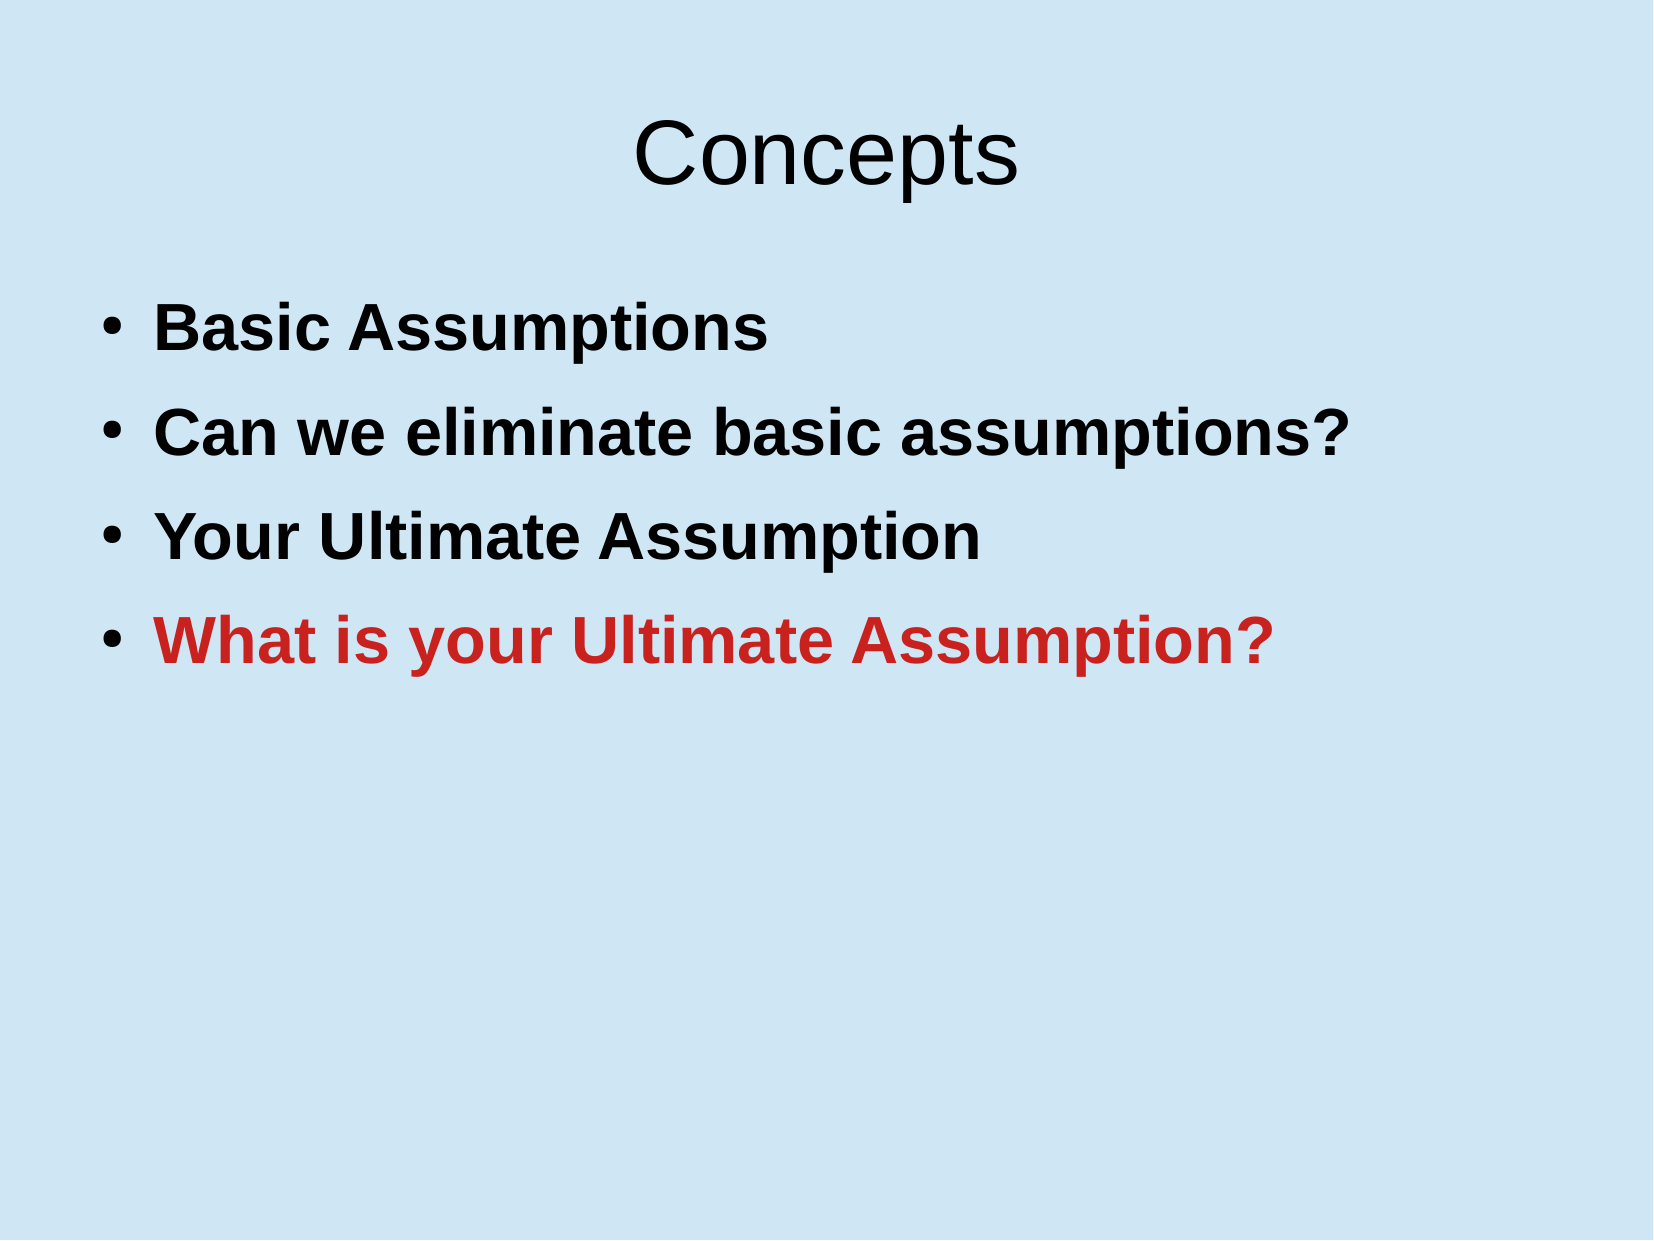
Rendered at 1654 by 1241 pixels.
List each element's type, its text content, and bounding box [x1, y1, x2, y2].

list Basic Assumptions Can we eliminate basic assumptions? Your Ultimate Assumption What is your Ultimate Assumption? [82, 290, 1571, 1010]
title Concepts [82, 49, 1571, 257]
